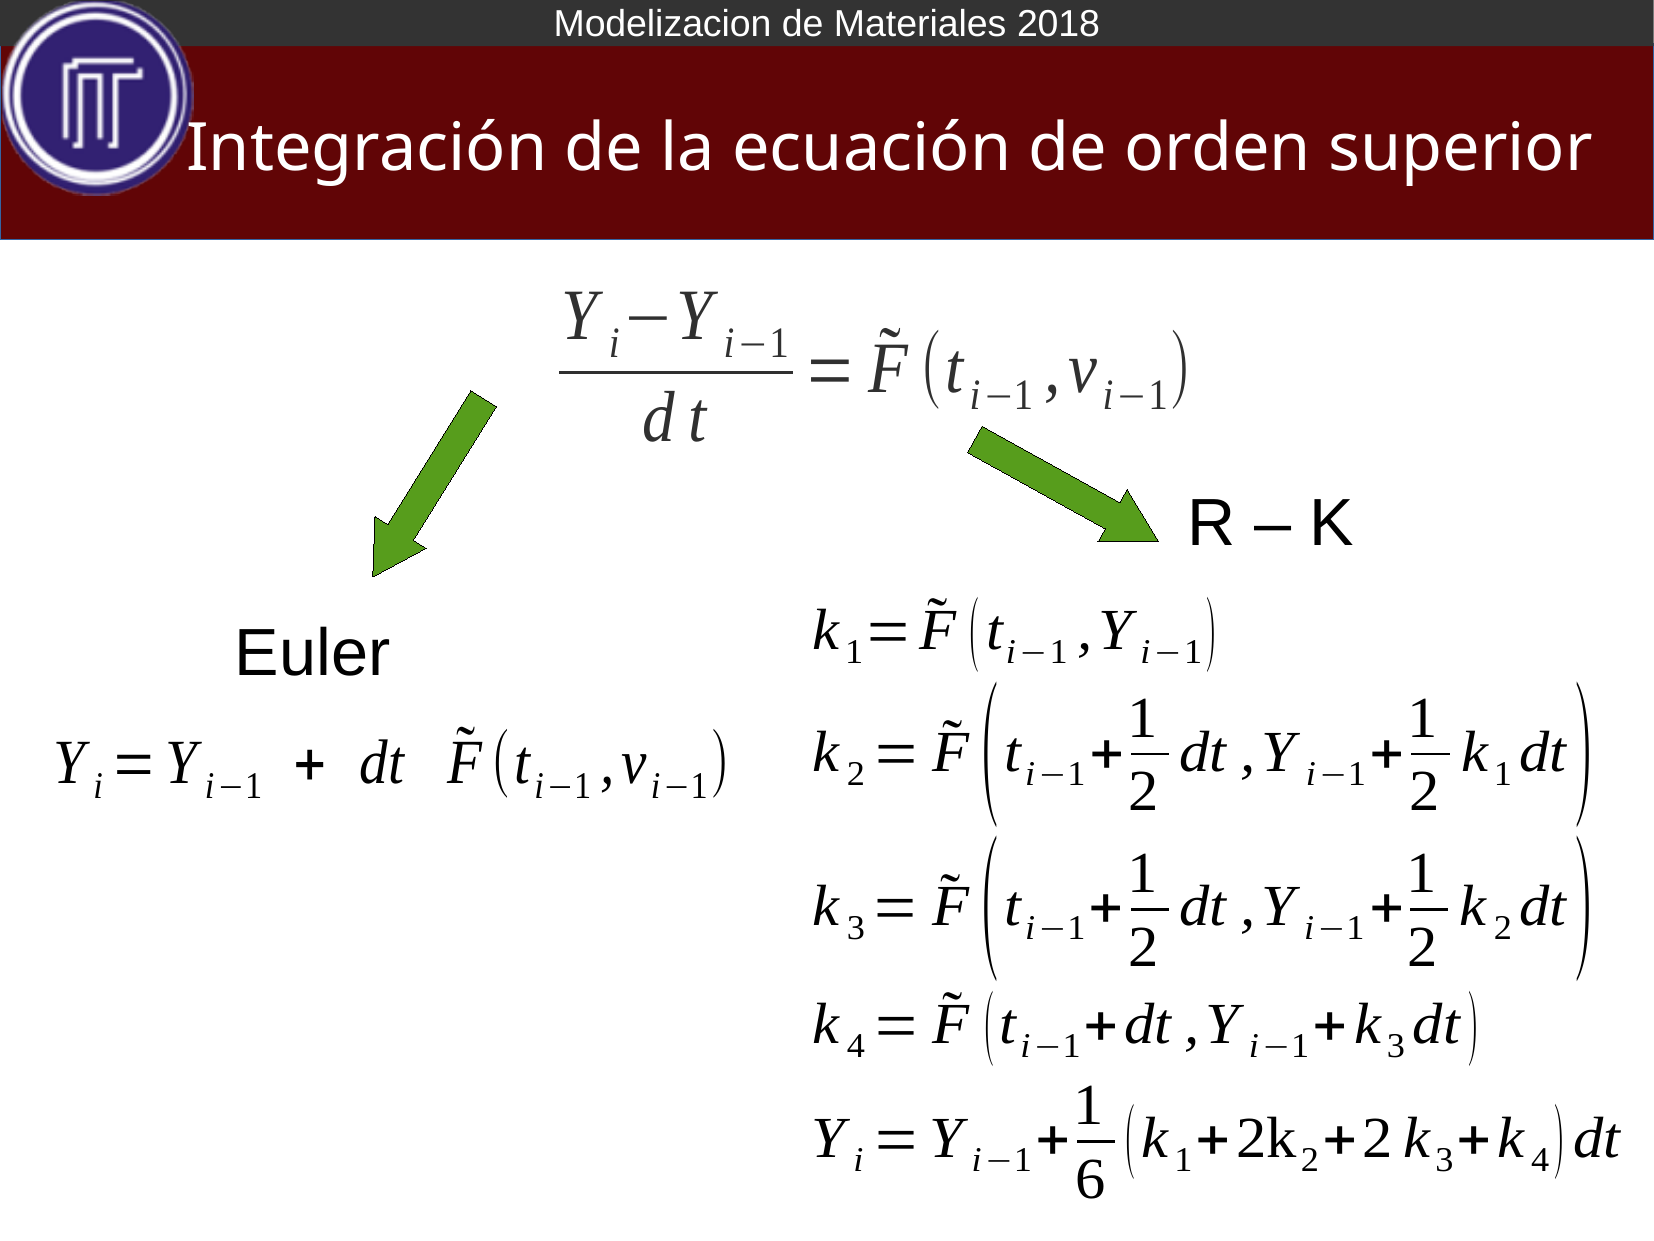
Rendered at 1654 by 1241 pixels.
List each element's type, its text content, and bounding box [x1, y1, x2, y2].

title Integración de la ecuación de orden superior [41, 66, 1654, 223]
chart [47, 725, 736, 807]
text_box Euler [220, 607, 446, 697]
text_box R – K [1173, 477, 1399, 567]
chart [549, 275, 1198, 458]
chart [804, 593, 1631, 1210]
text_box [372, 390, 497, 577]
text_box [967, 426, 1159, 542]
picture [0, 0, 194, 196]
